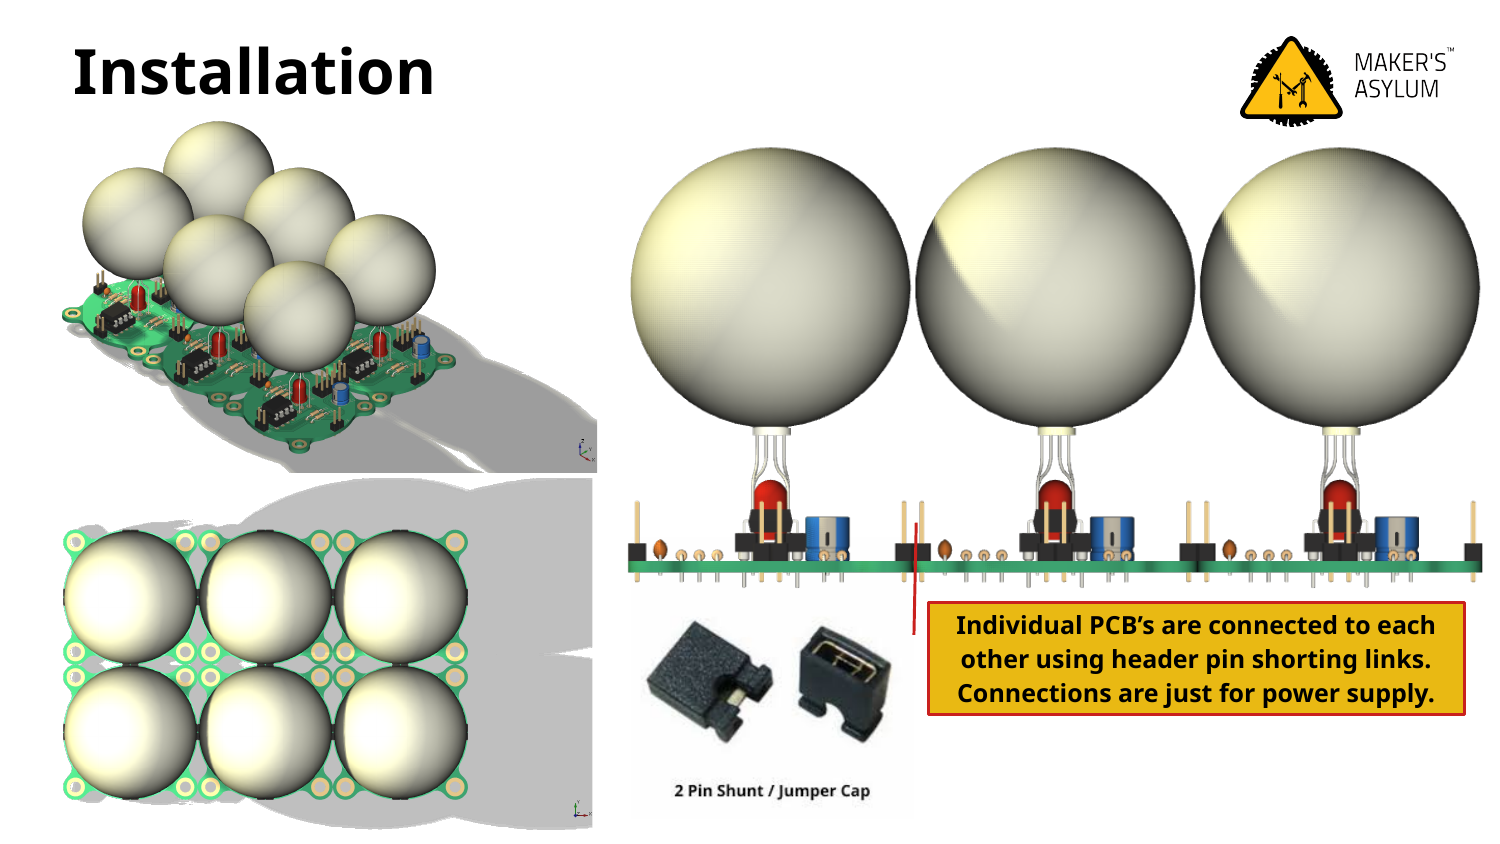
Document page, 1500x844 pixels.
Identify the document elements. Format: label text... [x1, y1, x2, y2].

picture [620, 135, 1489, 819]
text_box Individual PCB’s are connected to each other using header pin shorting links. Connections are just for power supply. [929, 602, 1465, 715]
picture [59, 478, 593, 833]
text_box Installation [58, 11, 822, 127]
picture [59, 118, 598, 473]
picture [1240, 36, 1454, 128]
